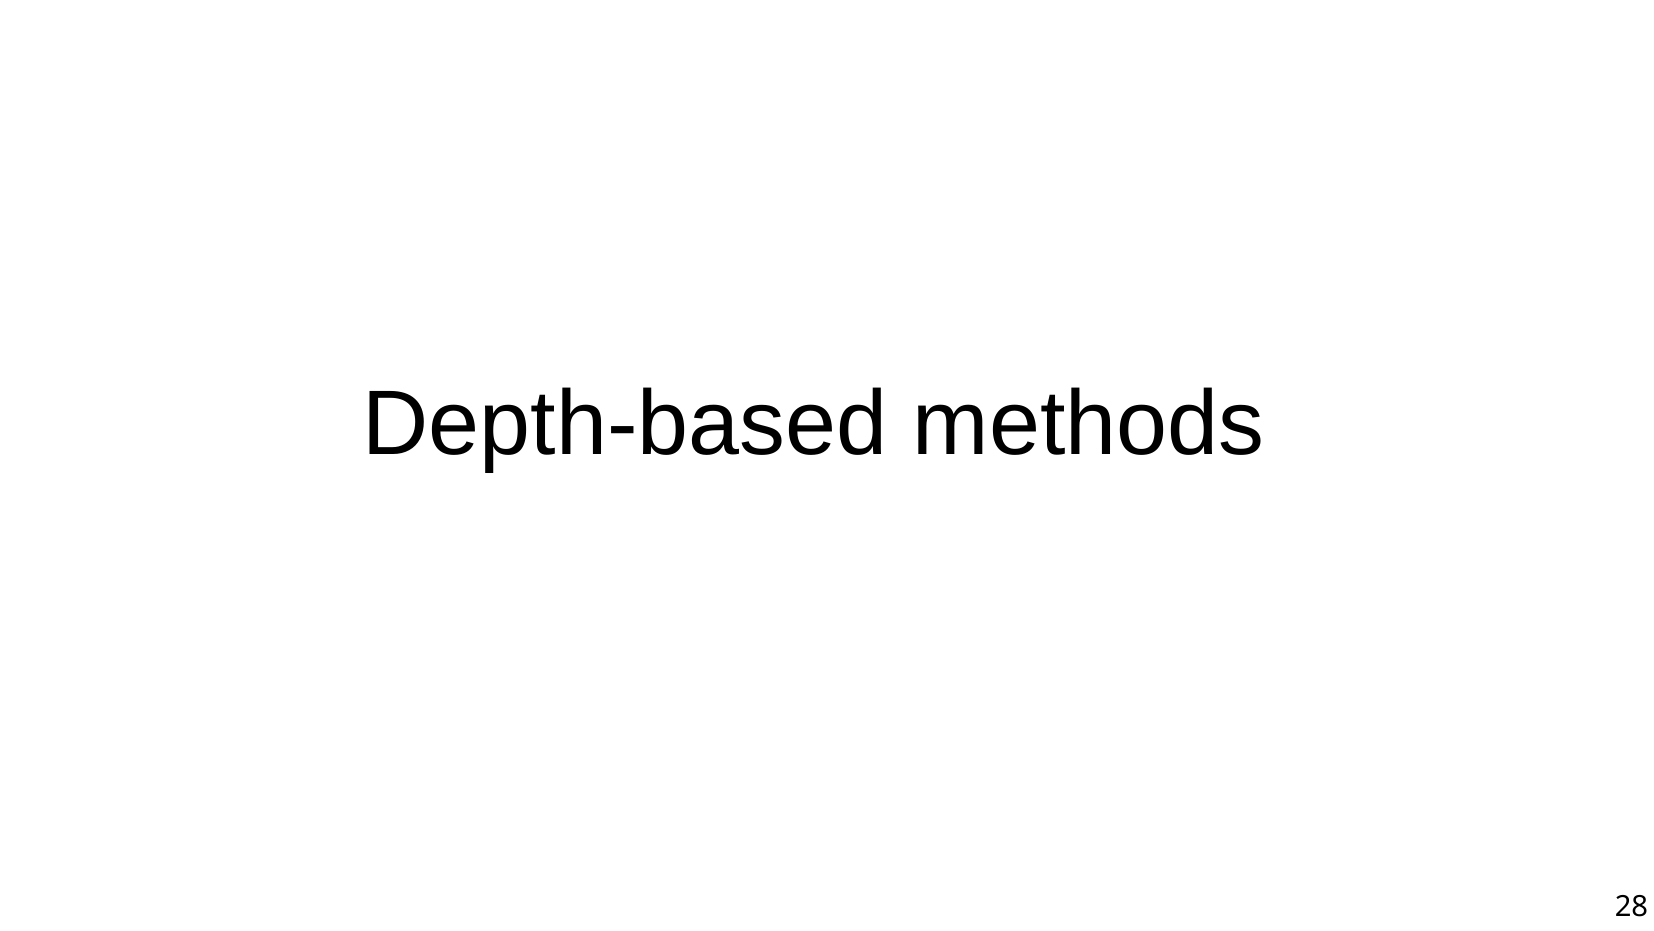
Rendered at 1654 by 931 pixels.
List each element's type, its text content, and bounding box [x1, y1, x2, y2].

title Depth-based methods [70, 345, 1559, 501]
